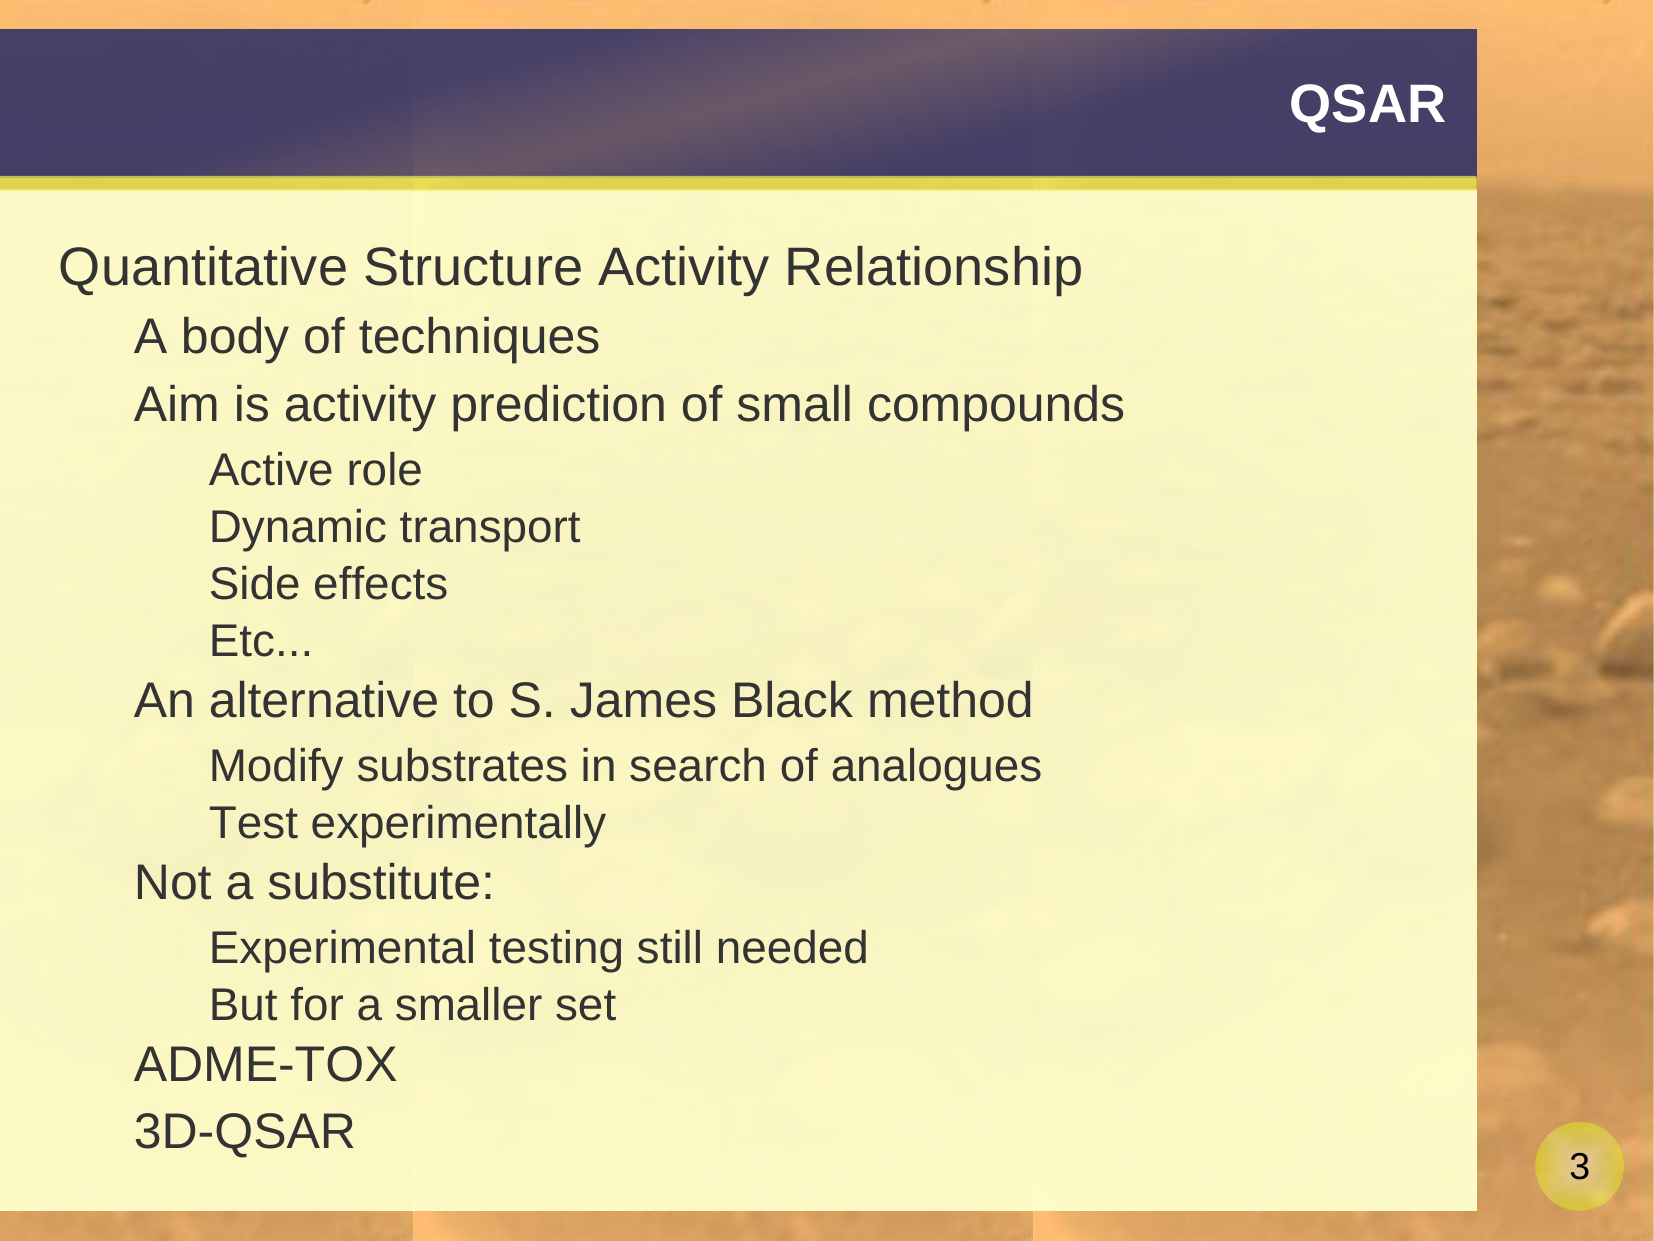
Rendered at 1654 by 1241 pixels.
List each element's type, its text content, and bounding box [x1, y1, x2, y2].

list Quantitative Structure Activity Relationship A body of techniques Aim is activity prediction of small compounds Active role Dynamic transport Side effects Etc... An alternative to S. James Black method Modify substrates in search of analogues Test experimentally Not a substitute: Experimental testing still needed But for a smaller set ADME-TOX 3D-QSAR [59, 236, 1418, 1182]
picture [0, 0, 1654, 1241]
title QSAR [29, 59, 1447, 148]
